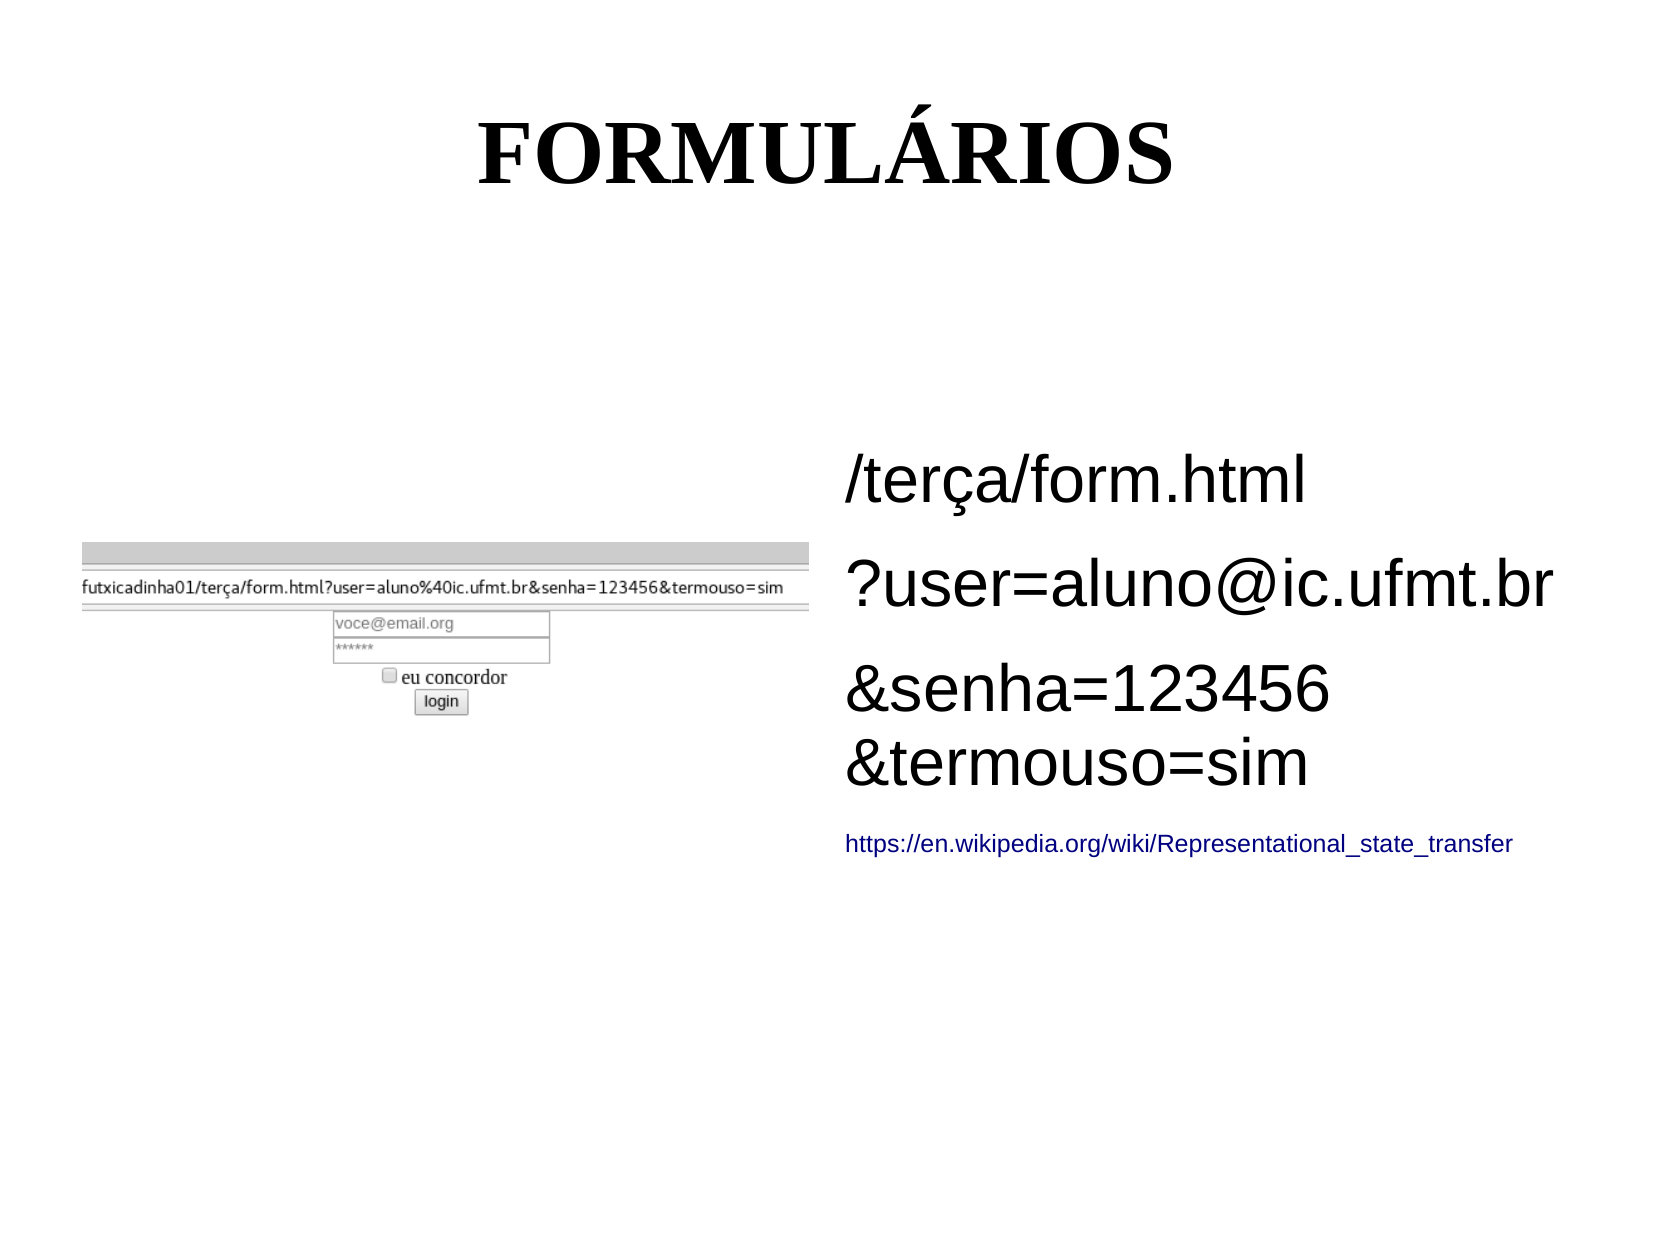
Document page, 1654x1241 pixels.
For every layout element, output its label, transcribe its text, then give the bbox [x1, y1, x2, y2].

title FORMULÁRIOS [82, 49, 1571, 257]
list /terça/form.html ?user=aluno@ic.ufmt.br &senha=123456 &termouso=sim https://en.wikipedia.org/wiki/Representational_state_transfer [845, 290, 1572, 1010]
picture [82, 542, 809, 757]
